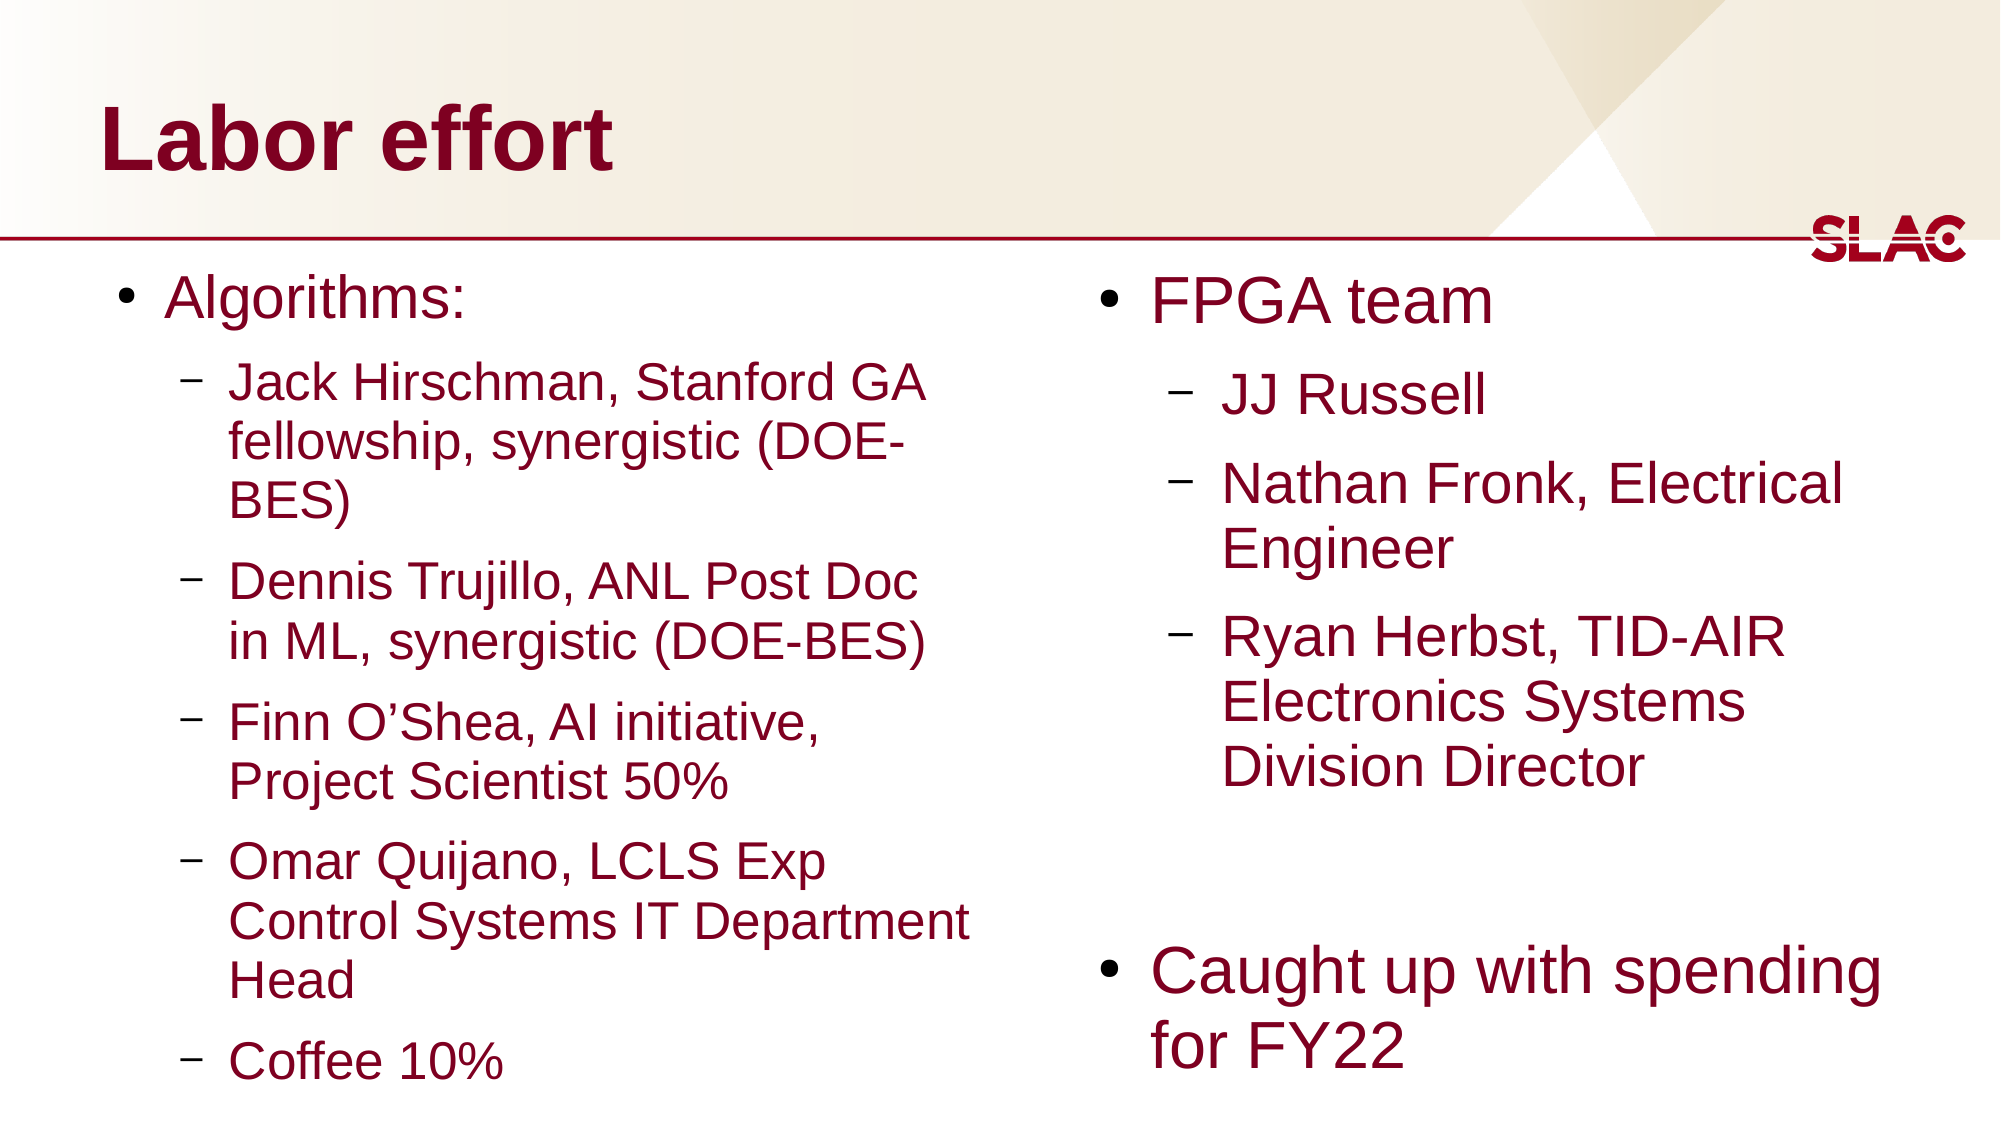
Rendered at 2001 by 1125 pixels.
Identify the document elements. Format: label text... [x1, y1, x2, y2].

list Algorithms: Jack Hirschman, Stanford GA fellowship, synergistic (DOE-BES) Dennis Trujillo, ANL Post Doc in ML, synergistic (DOE-BES) Finn O’Shea, AI initiative, Project Scientist 50% Omar Quijano, LCLS Exp Control Systems IT Department Head Coffee 10% [99, 263, 976, 1096]
title Labor effort [99, 44, 1900, 233]
list FPGA team JJ Russell Nathan Fronk, Electrical Engineer Ryan Herbst, TID-AIR Electronics Systems Division Director Caught up with spending for FY22 [1080, 263, 1956, 1096]
picture [0, 0, 2001, 262]
